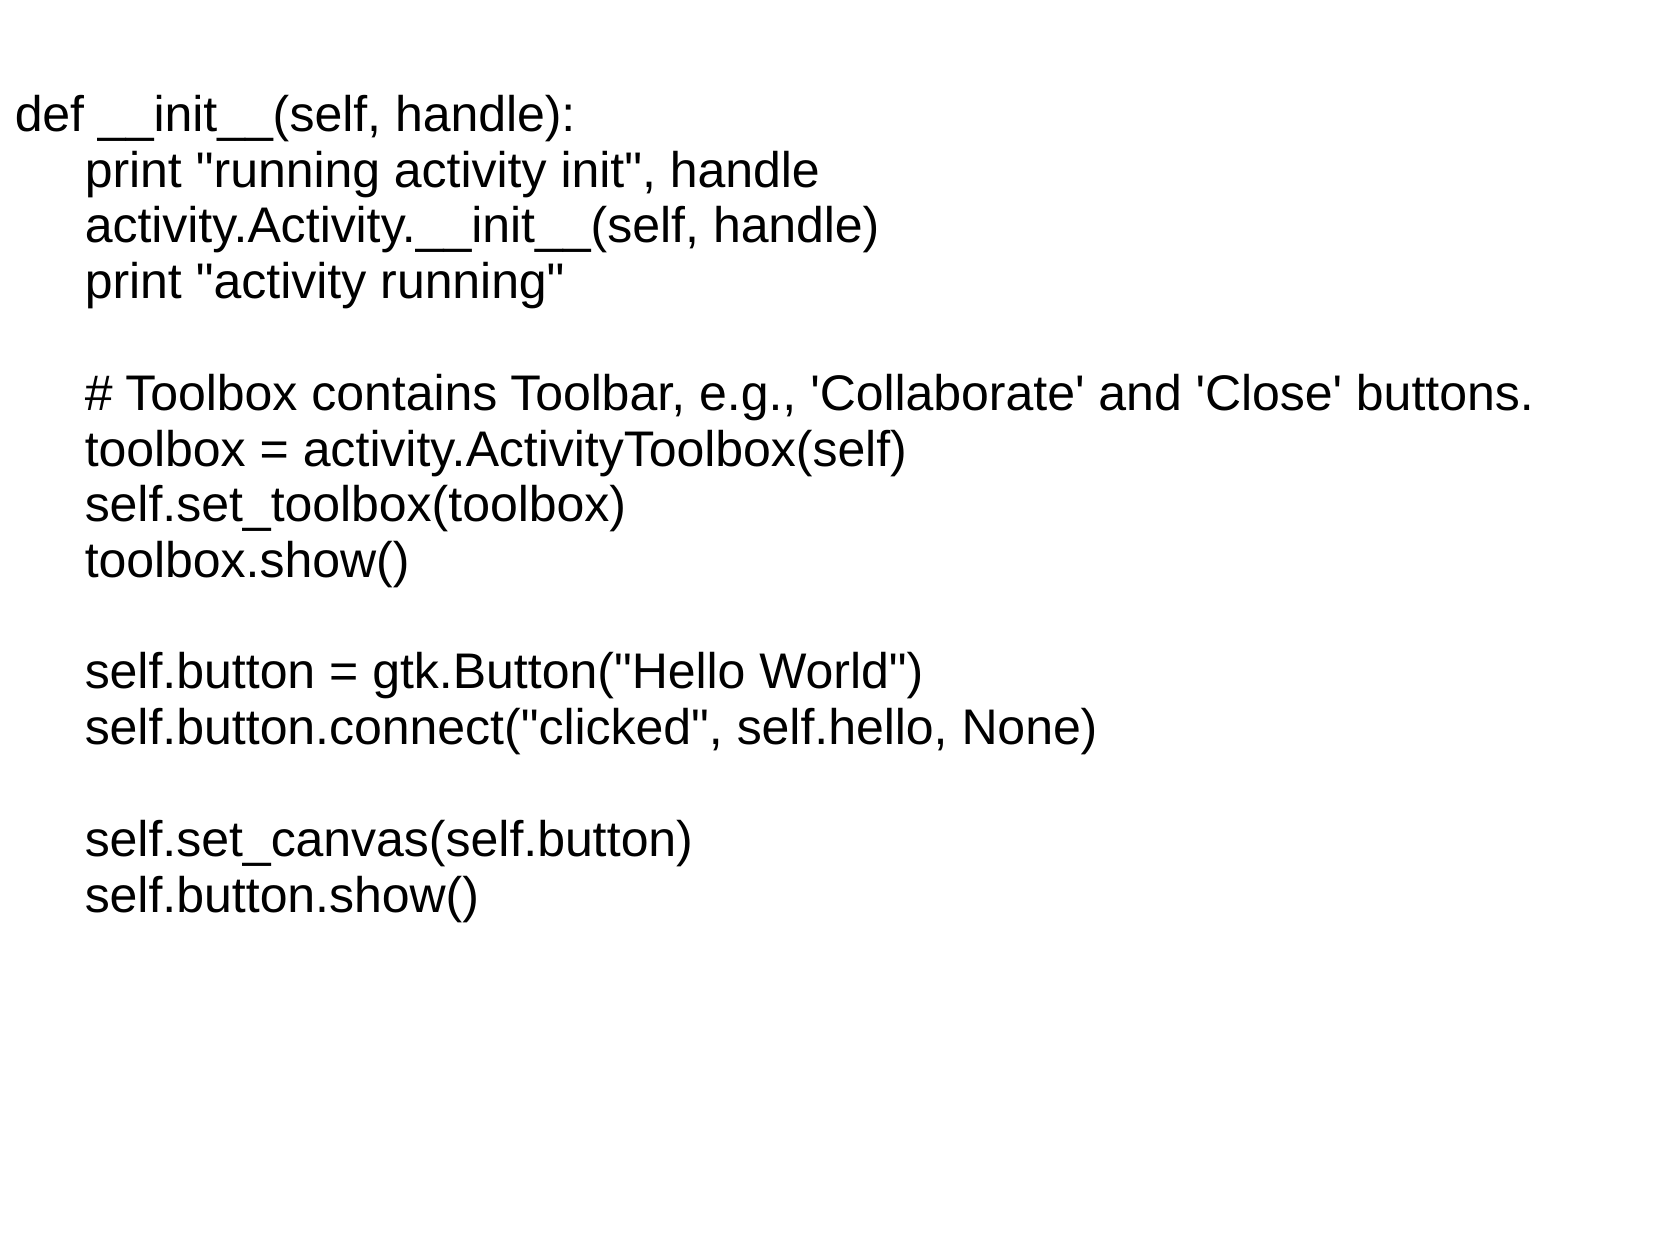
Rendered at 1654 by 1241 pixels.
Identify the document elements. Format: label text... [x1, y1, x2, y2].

text_box def __init__(self, handle): print "running activity init", handle activity.Activity.__init__(self, handle) print "activity running" # Toolbox contains Toolbar, e.g., 'Collaborate' and 'Close' buttons. toolbox = activity.ActivityToolbox(self) self.set_toolbox(toolbox) toolbox.show() self.button = gtk.Button("Hello World") self.button.connect("clicked", self.hello, None) self.set_canvas(self.button) self.button.show() [0, 78, 1613, 1241]
